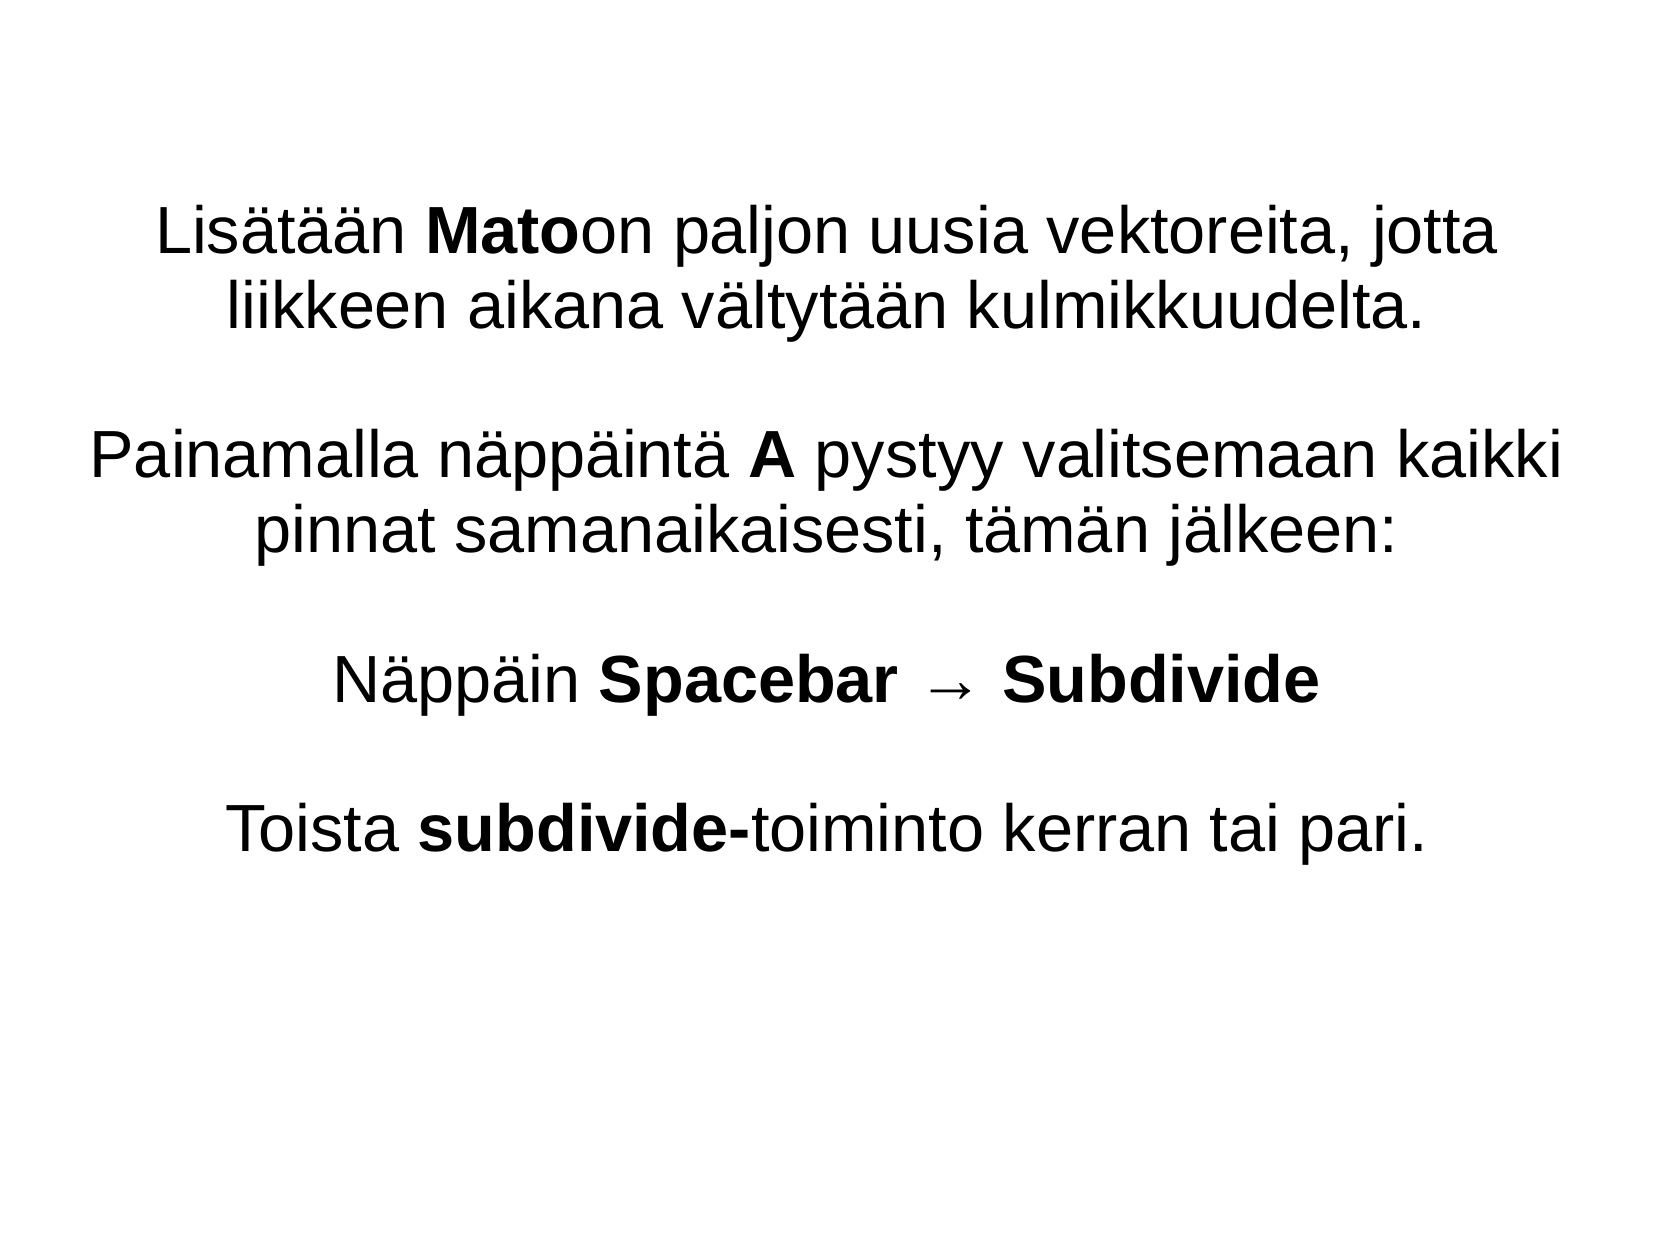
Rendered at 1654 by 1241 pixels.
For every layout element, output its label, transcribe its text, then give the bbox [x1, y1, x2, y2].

subtitle Lisätään Matoon paljon uusia vektoreita, jotta liikkeen aikana vältytään kulmikkuudelta. Painamalla näppäintä A pystyy valitsemaan kaikki pinnat samanaikaisesti, tämän jälkeen: Näppäin Spacebar → Subdivide Toista subdivide-toiminto kerran tai pari. [82, 49, 1571, 1010]
